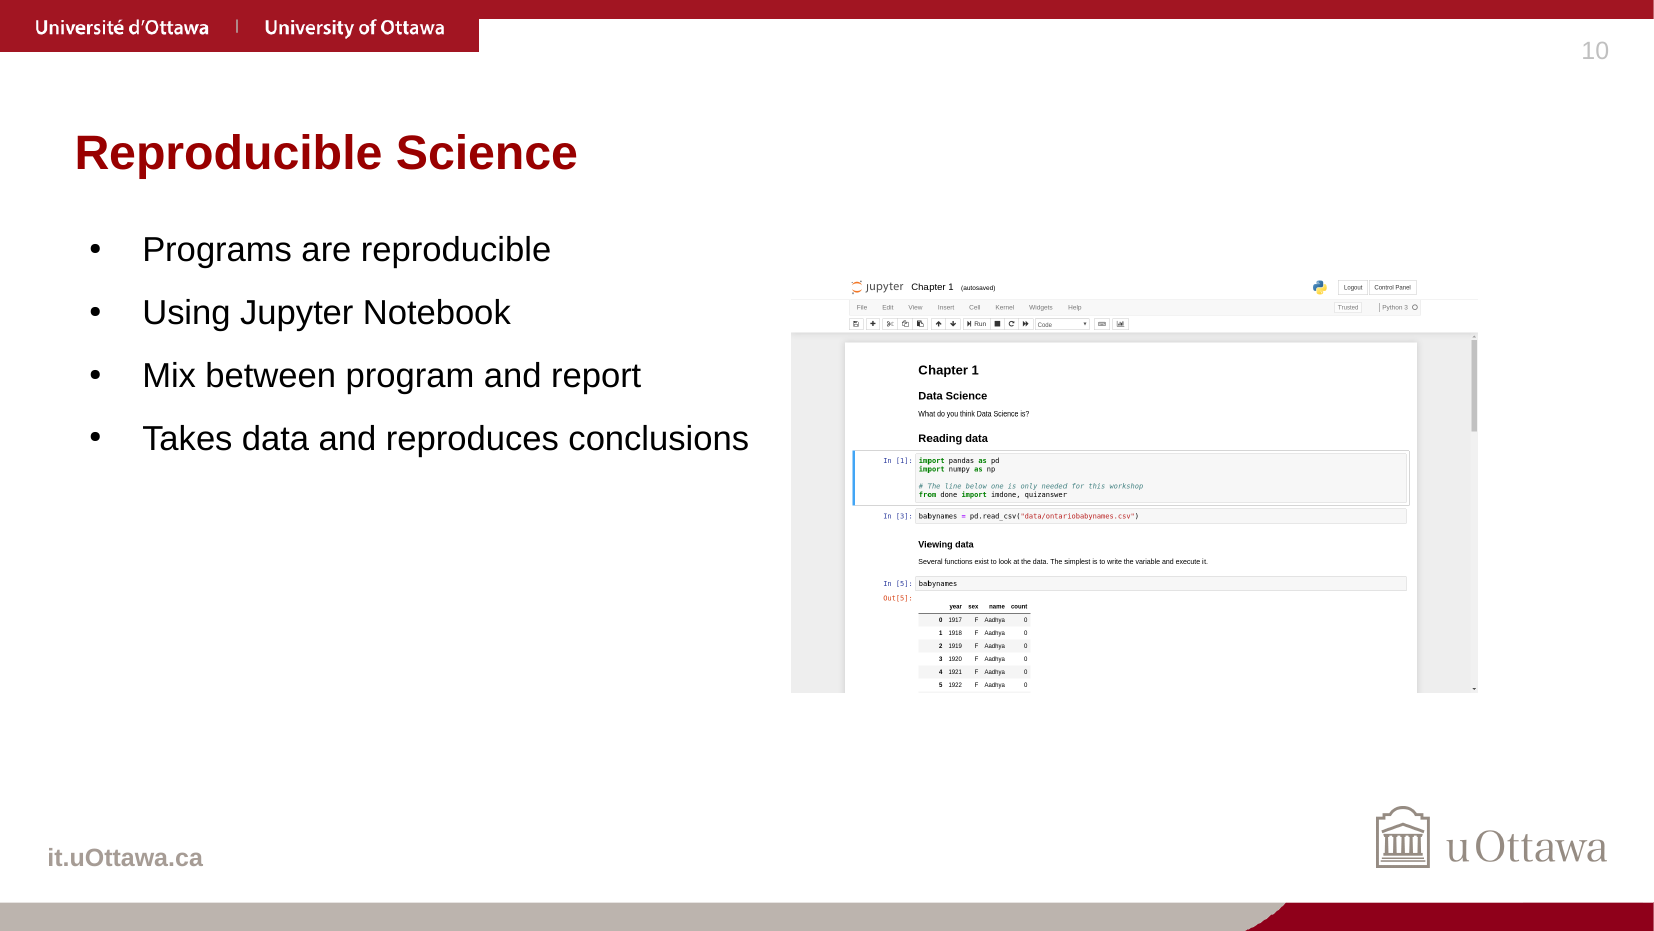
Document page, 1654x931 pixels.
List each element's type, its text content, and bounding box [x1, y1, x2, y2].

list Programs are reproducible Using Jupyter Notebook Mix between program and report Takes data and reproduces conclusions [71, 230, 758, 740]
picture [0, 0, 1654, 52]
title Reproducible Science [74, 93, 1481, 212]
picture [0, 903, 1654, 931]
picture [791, 277, 1478, 693]
picture [1376, 806, 1607, 868]
